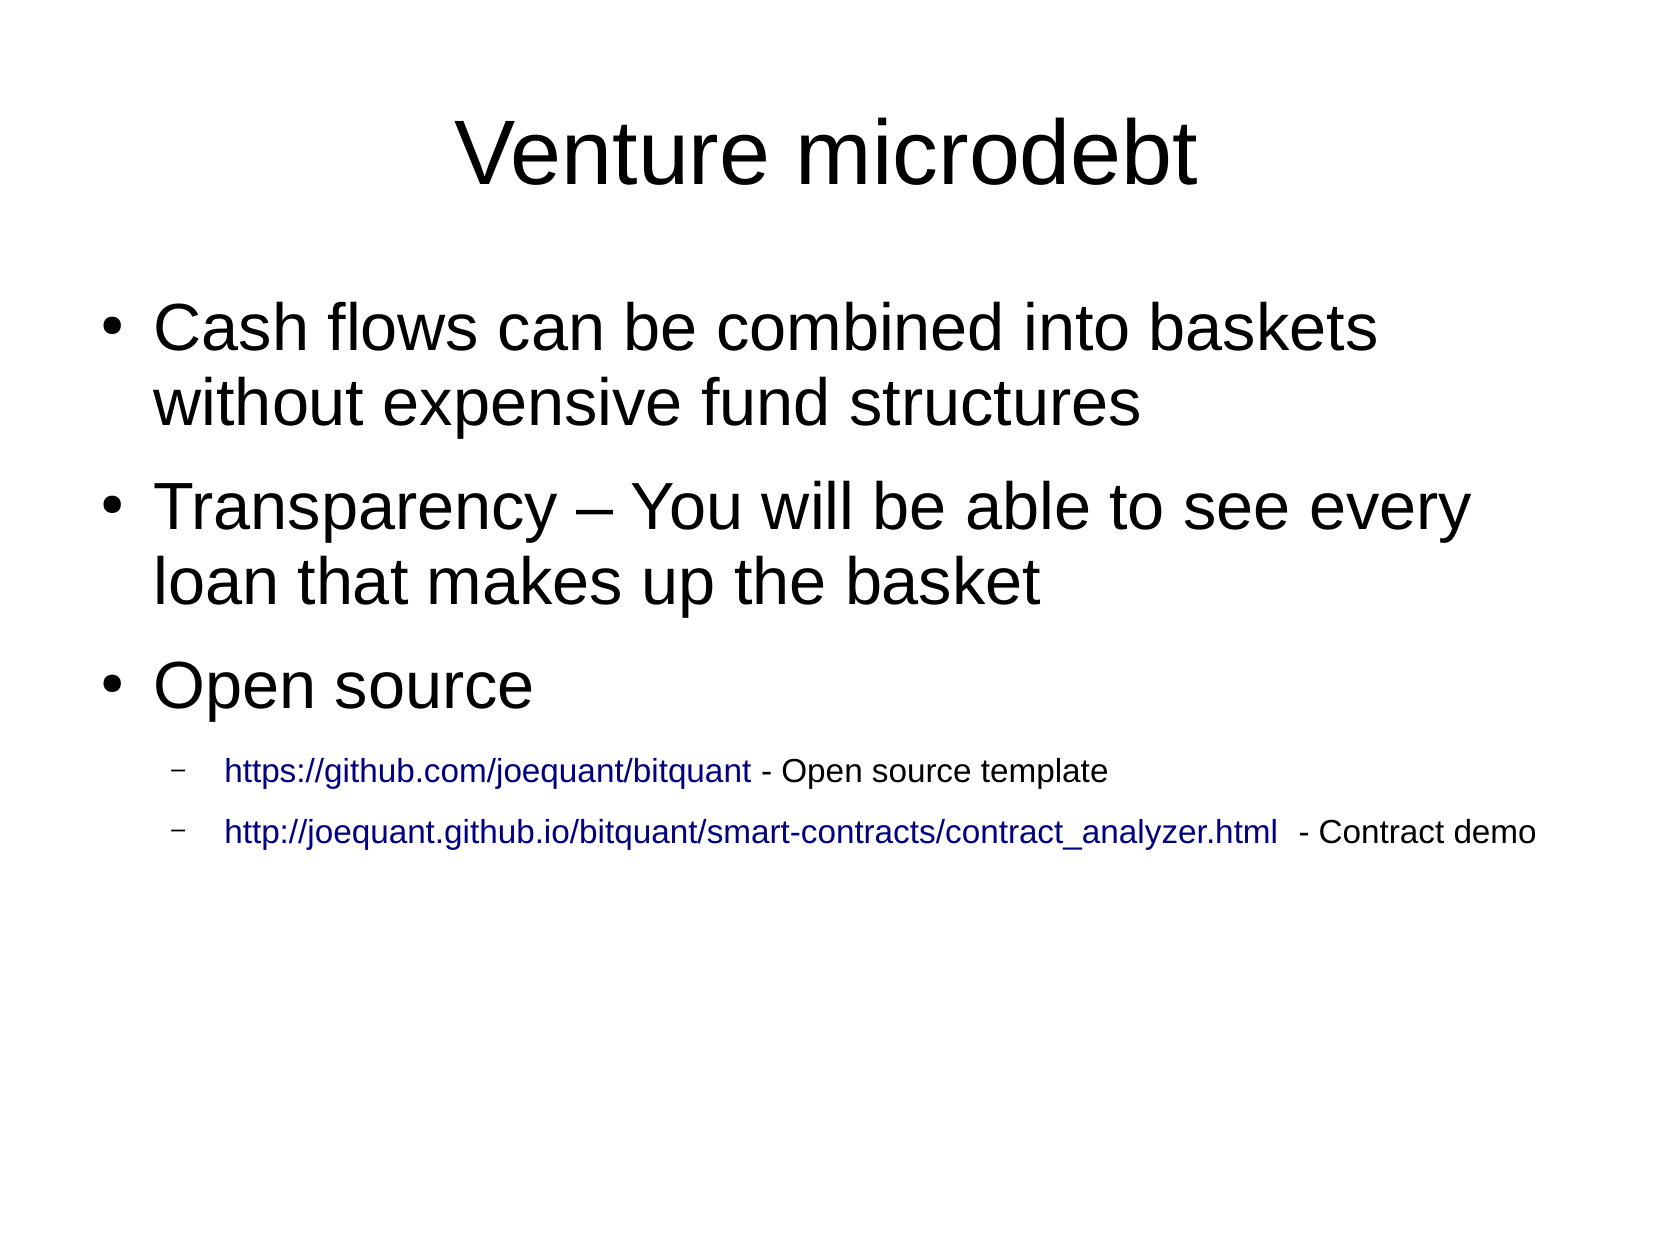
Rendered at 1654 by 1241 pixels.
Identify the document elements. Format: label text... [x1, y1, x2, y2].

title Venture microdebt [82, 49, 1571, 257]
list Cash flows can be combined into baskets without expensive fund structures Transparency – You will be able to see every loan that makes up the basket Open source https://github.com/joequant/bitquant - Open source template http://joequant.github.io/bitquant/smart-contracts/contract_analyzer.html - Contract demo [82, 290, 1571, 1010]
